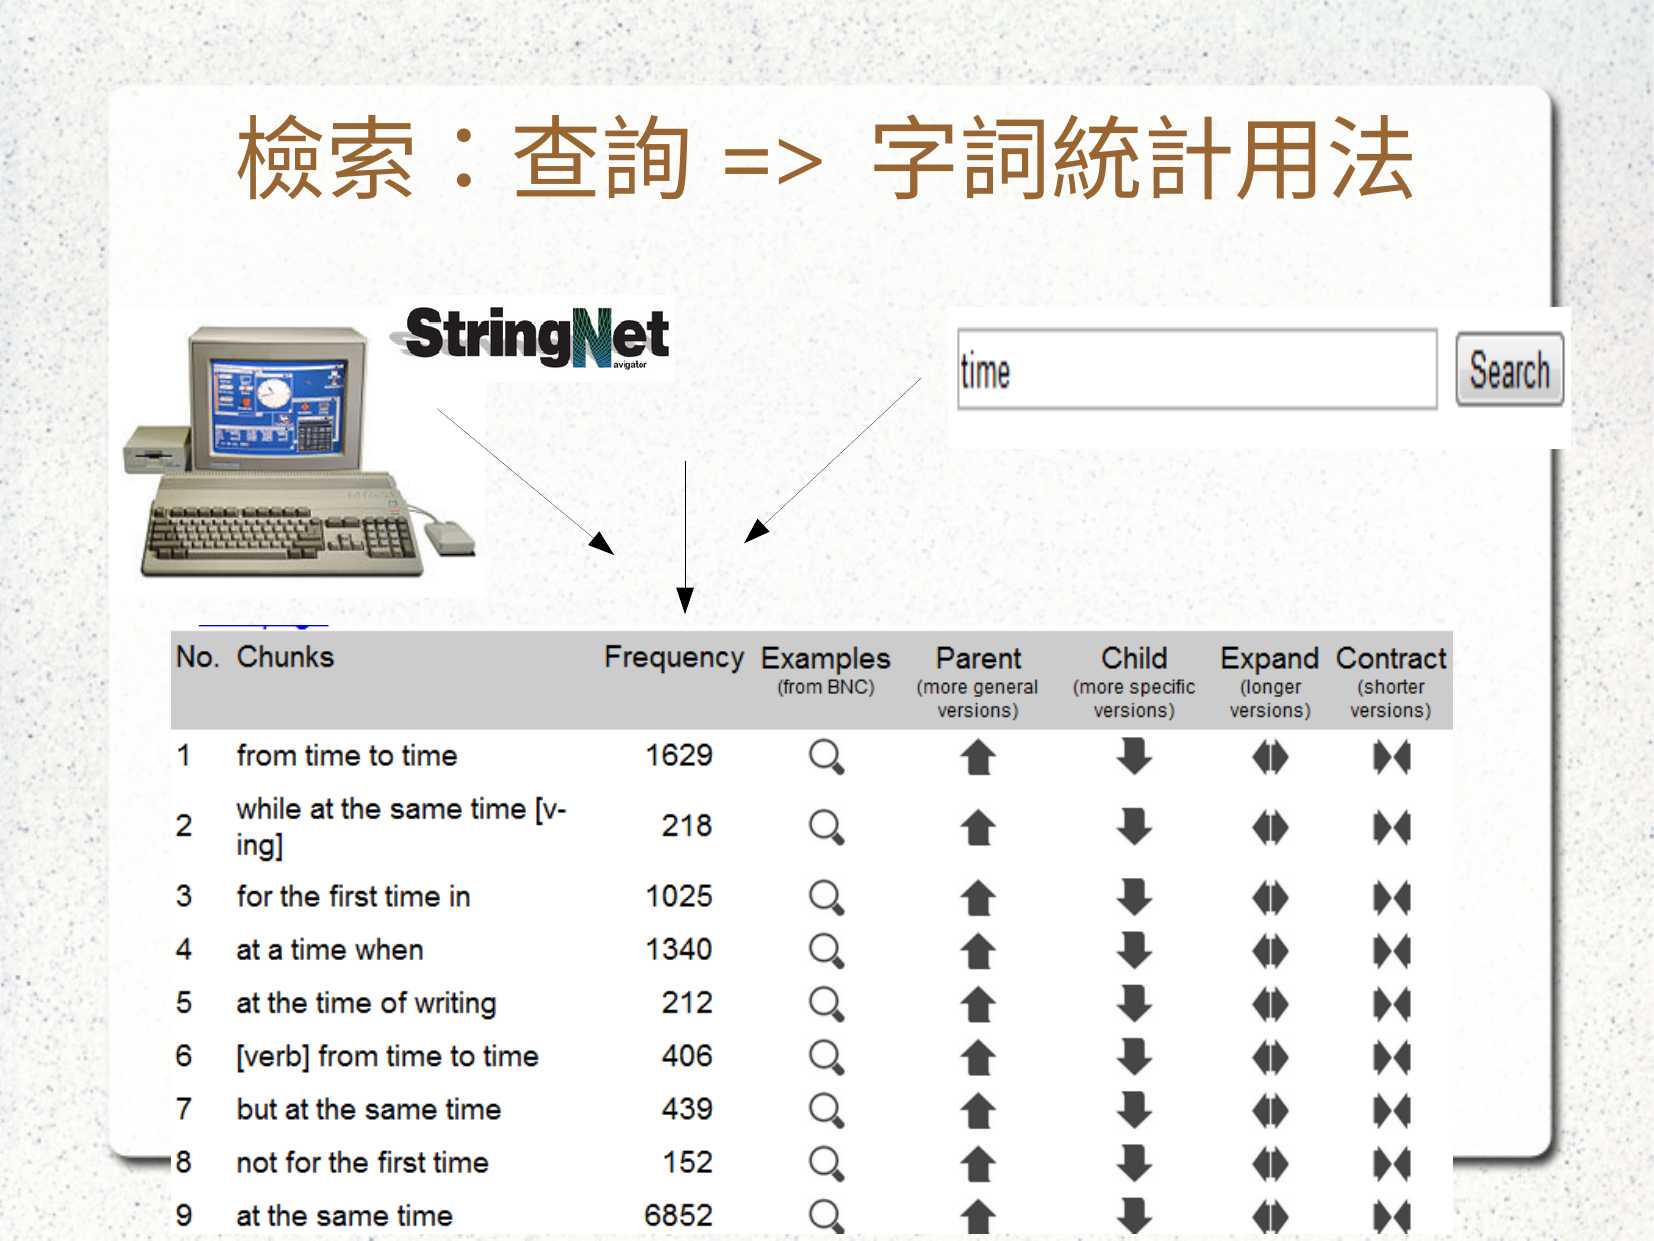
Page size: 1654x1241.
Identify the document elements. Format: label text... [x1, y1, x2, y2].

title 檢索：查詢=> 字詞統計用法 [82, 49, 1571, 257]
picture [0, 0, 1654, 1241]
